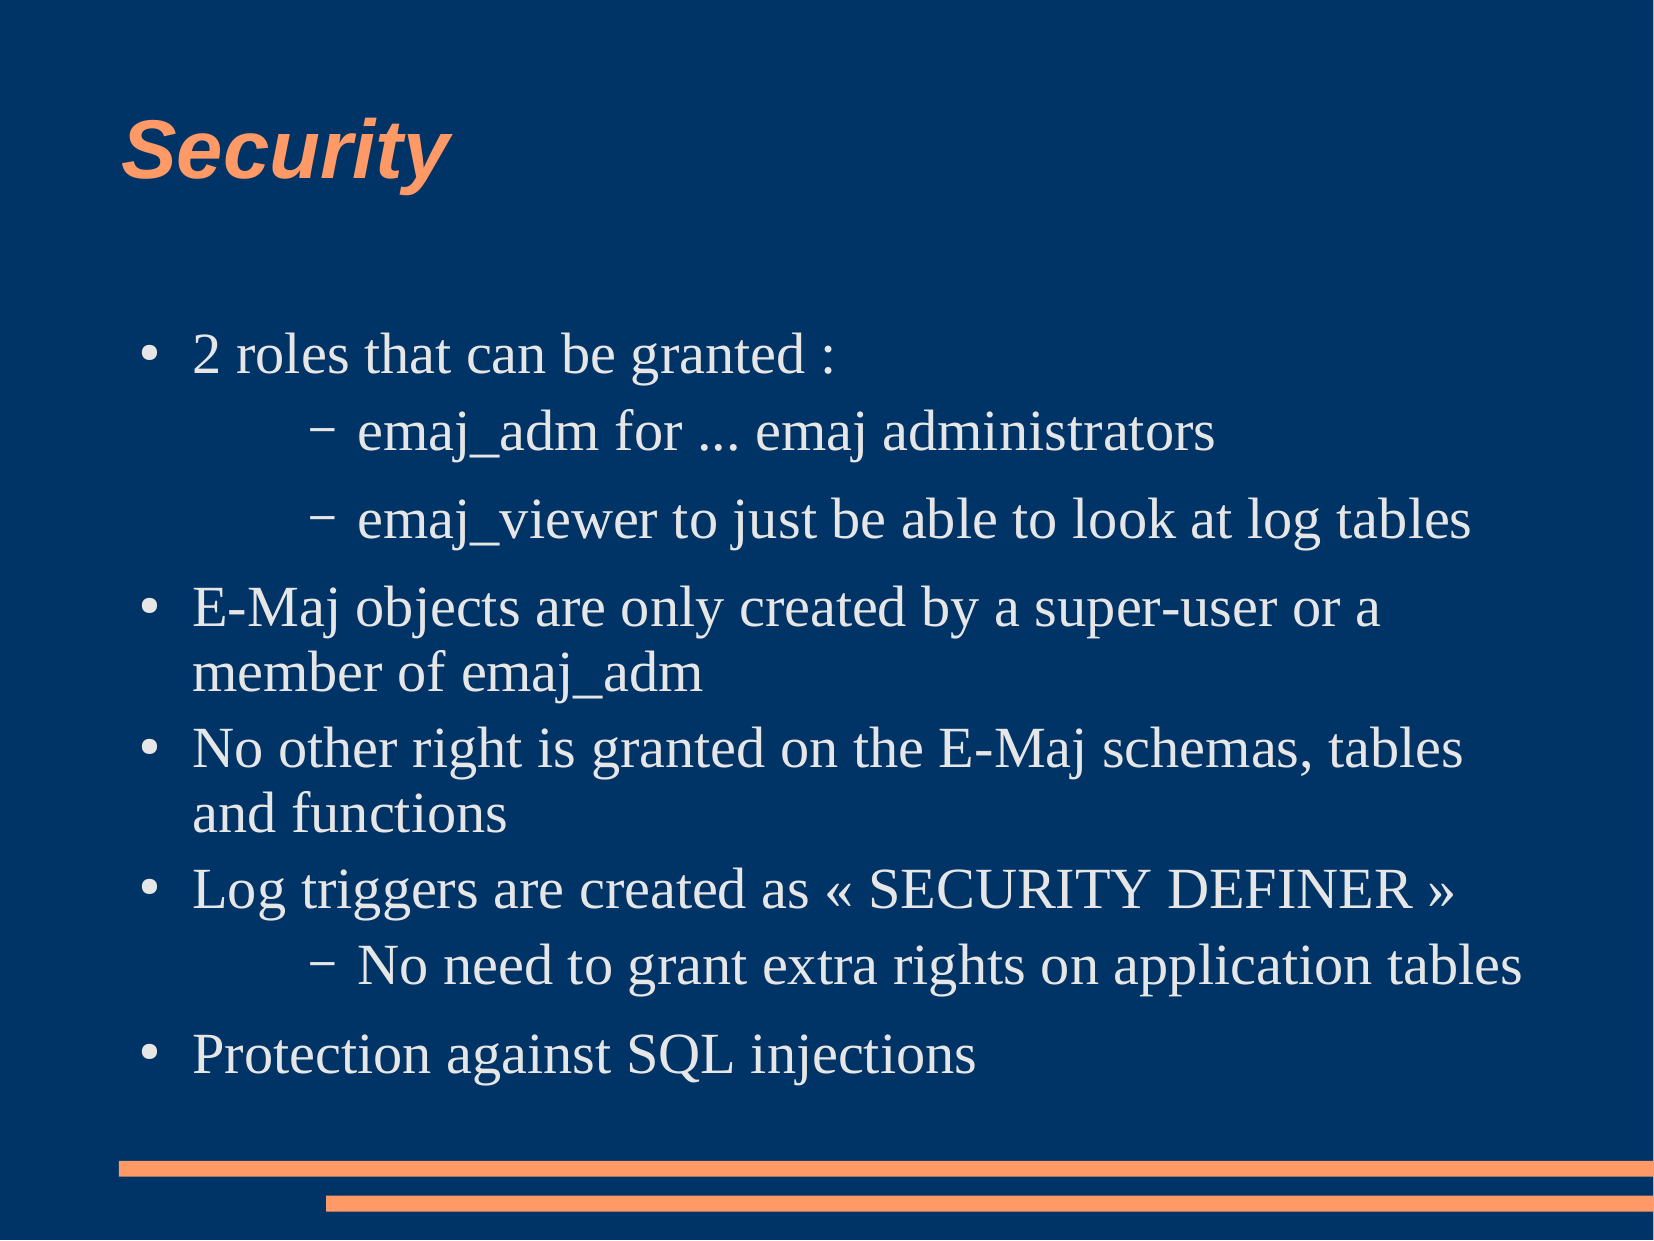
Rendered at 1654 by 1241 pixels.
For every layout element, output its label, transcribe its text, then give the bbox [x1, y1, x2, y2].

title Security [121, 46, 1534, 254]
list 2 roles that can be granted : emaj_adm for ... emaj administrators emaj_viewer to just be able to look at log tables E-Maj objects are only created by a super-user or a member of emaj_adm No other right is granted on the E-Maj schemas, tables and functions Log triggers are created as « SECURITY DEFINER » No need to grant extra rights on application tables Protection against SQL injections [121, 322, 1561, 1118]
